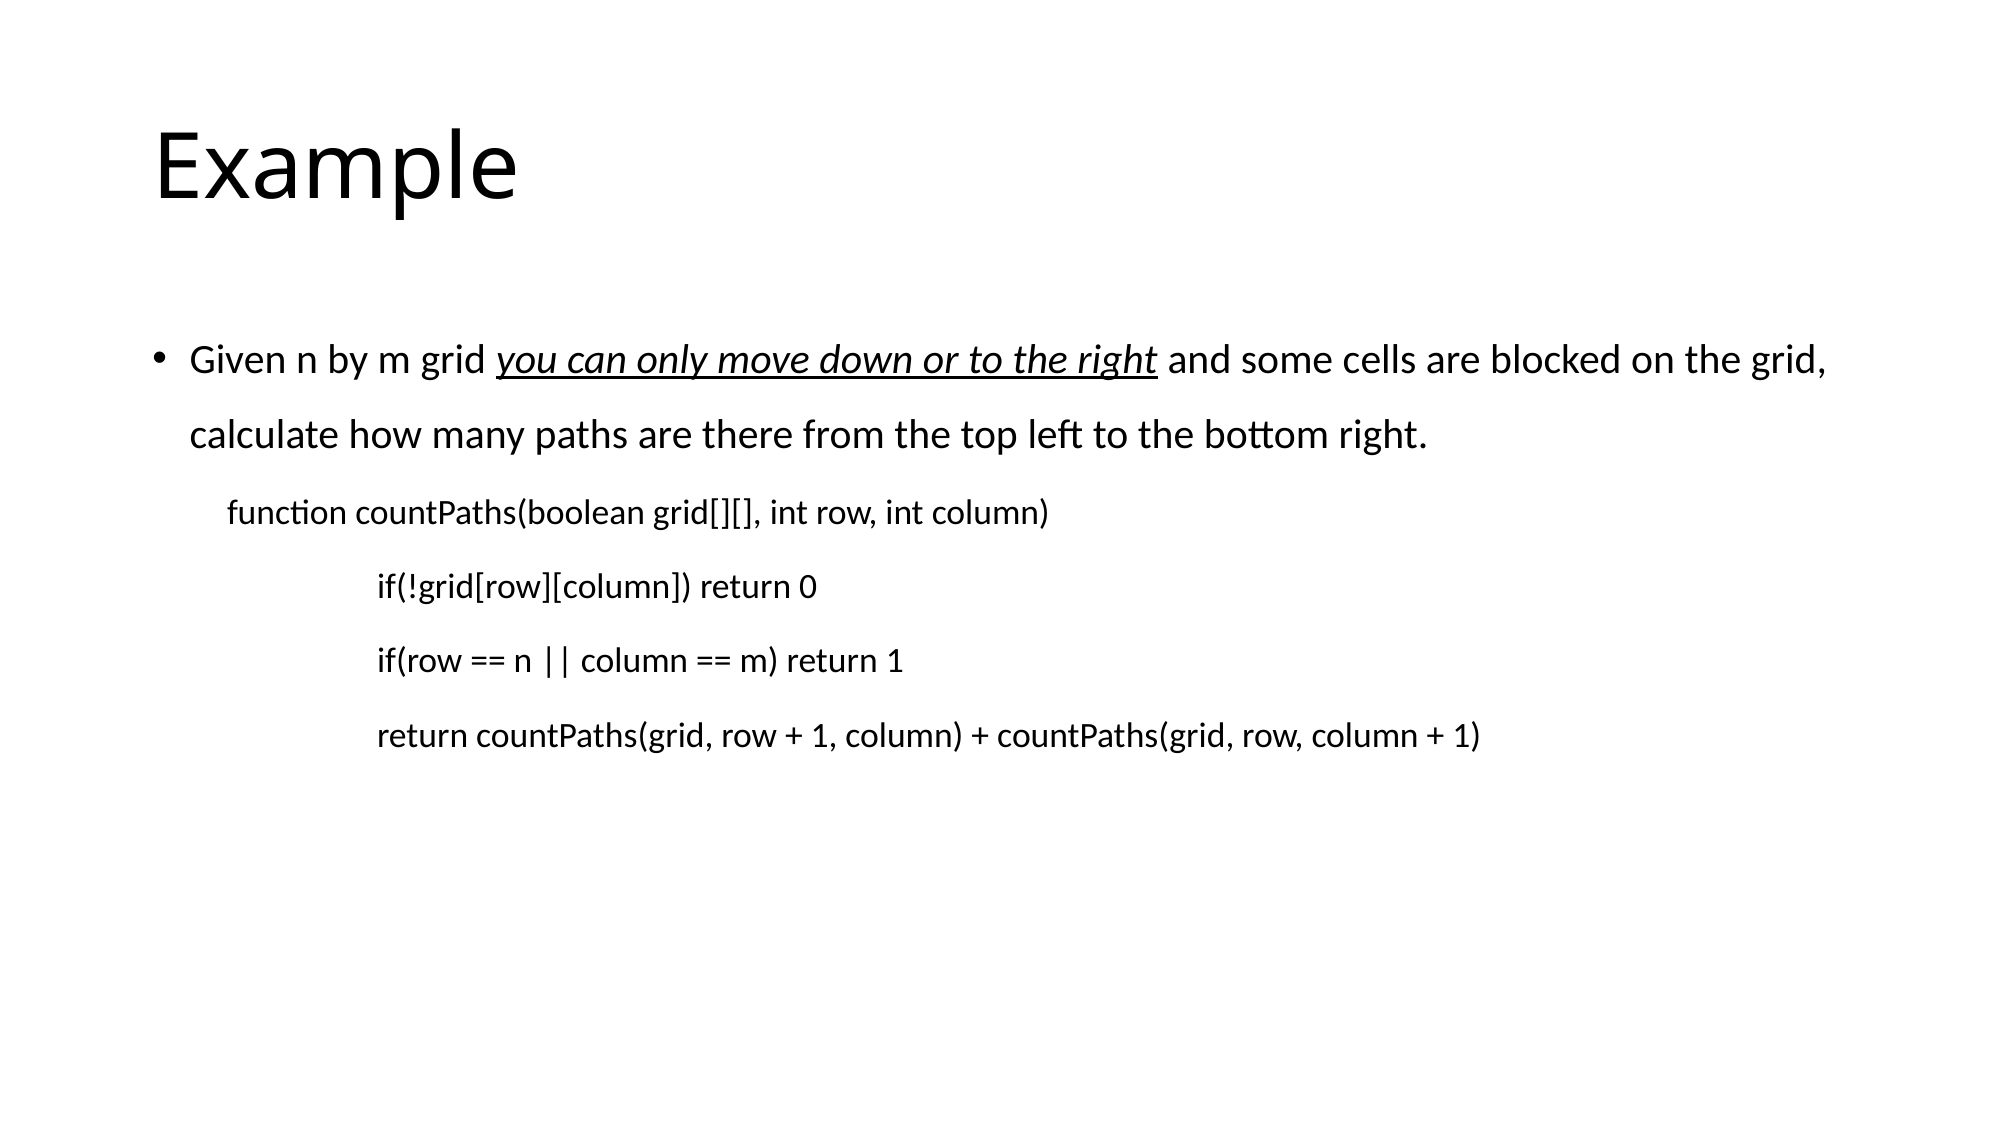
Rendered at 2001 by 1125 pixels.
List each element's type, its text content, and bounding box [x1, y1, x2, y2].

text_box Example [137, 59, 1863, 278]
text_box Given n by m grid you can only move down or to the right and some cells are blocked on the grid, calculate how many paths are there from the top left to the bottom right. function countPaths(boolean grid[][], int row, int column) if(!grid[row][column]) return 0 if(row == n || column == m) return 1 return countPaths(grid, row + 1, column) + countPaths(grid, row, column + 1) [137, 299, 1863, 1014]
